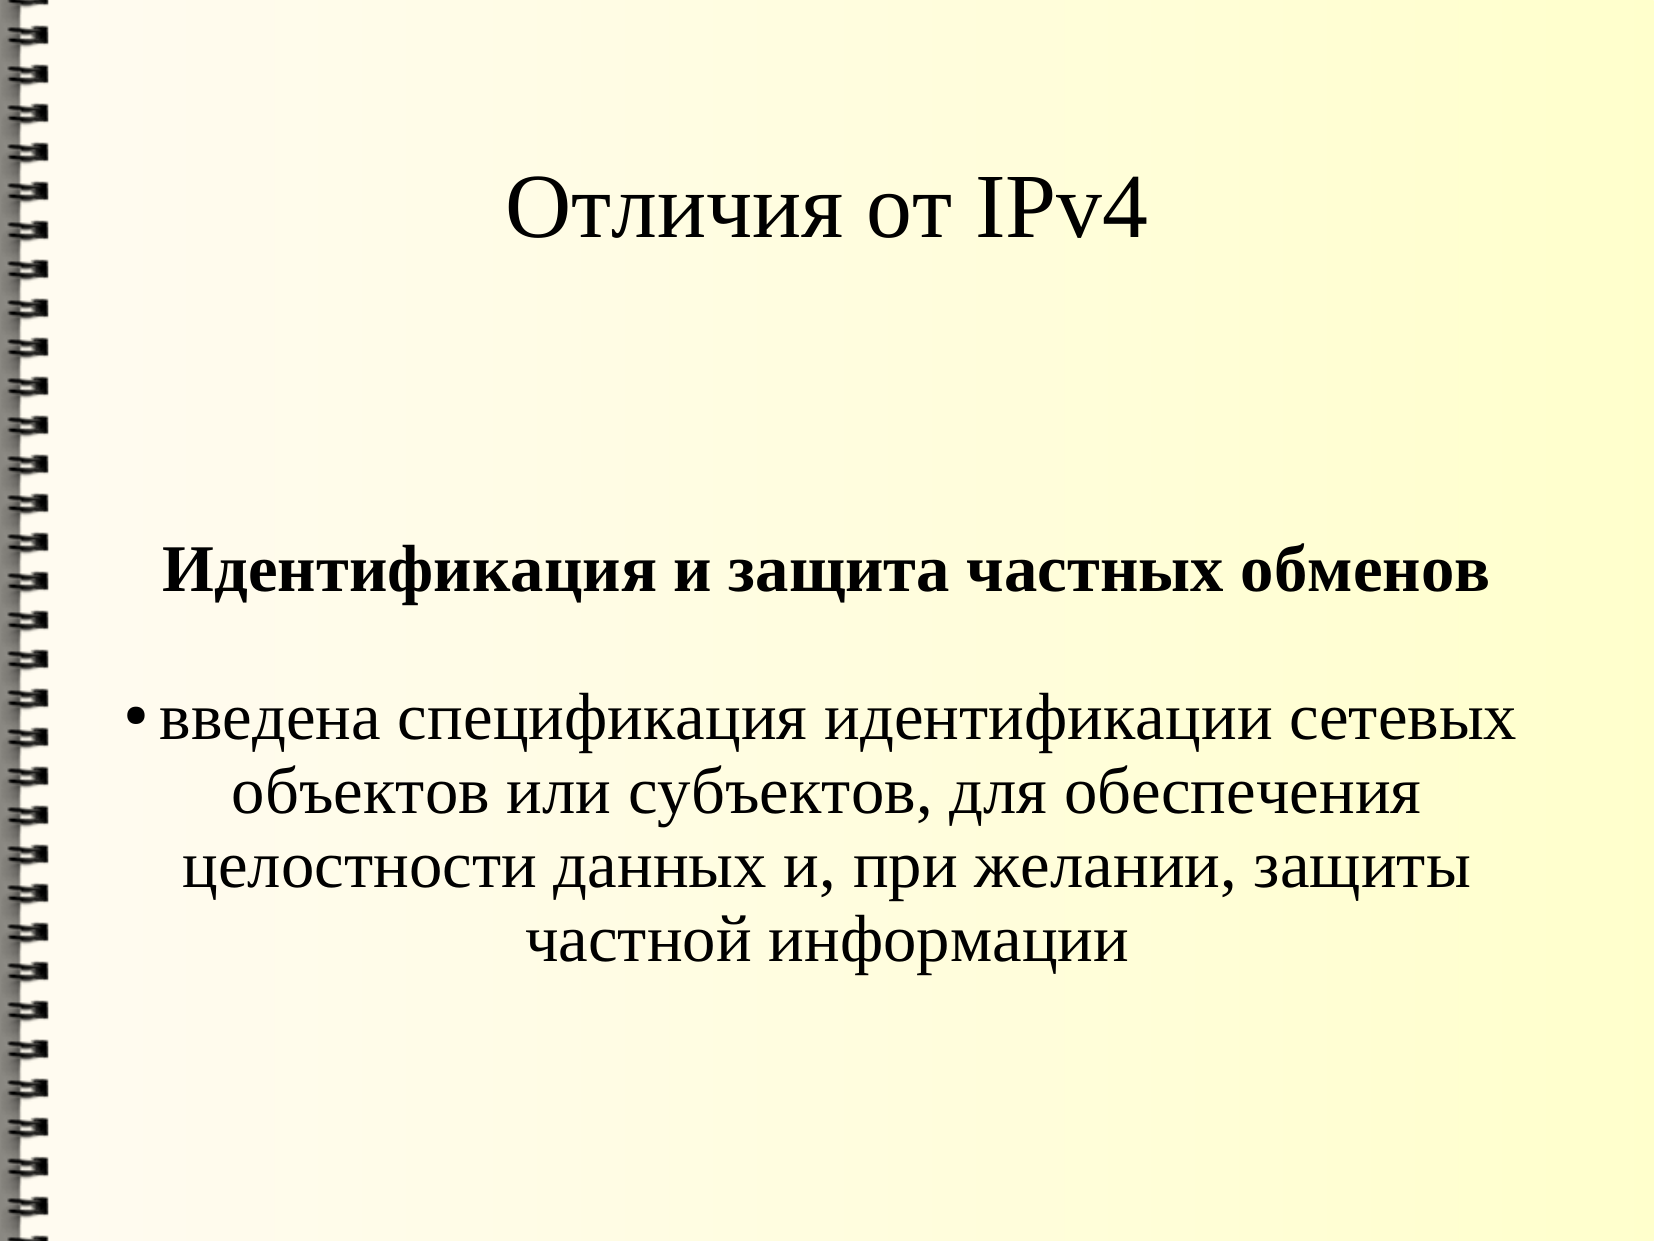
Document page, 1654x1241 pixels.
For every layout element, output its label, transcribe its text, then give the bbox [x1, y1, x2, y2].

title Отличия от IPv4 [121, 102, 1534, 311]
picture [0, 0, 1654, 1241]
subtitle Идентификация и защита частных обменов введена спецификация идентификации сетевых объектов или субъектов, для обеспечения целостности данных и, при желании, защиты частной информации [121, 344, 1534, 1164]
